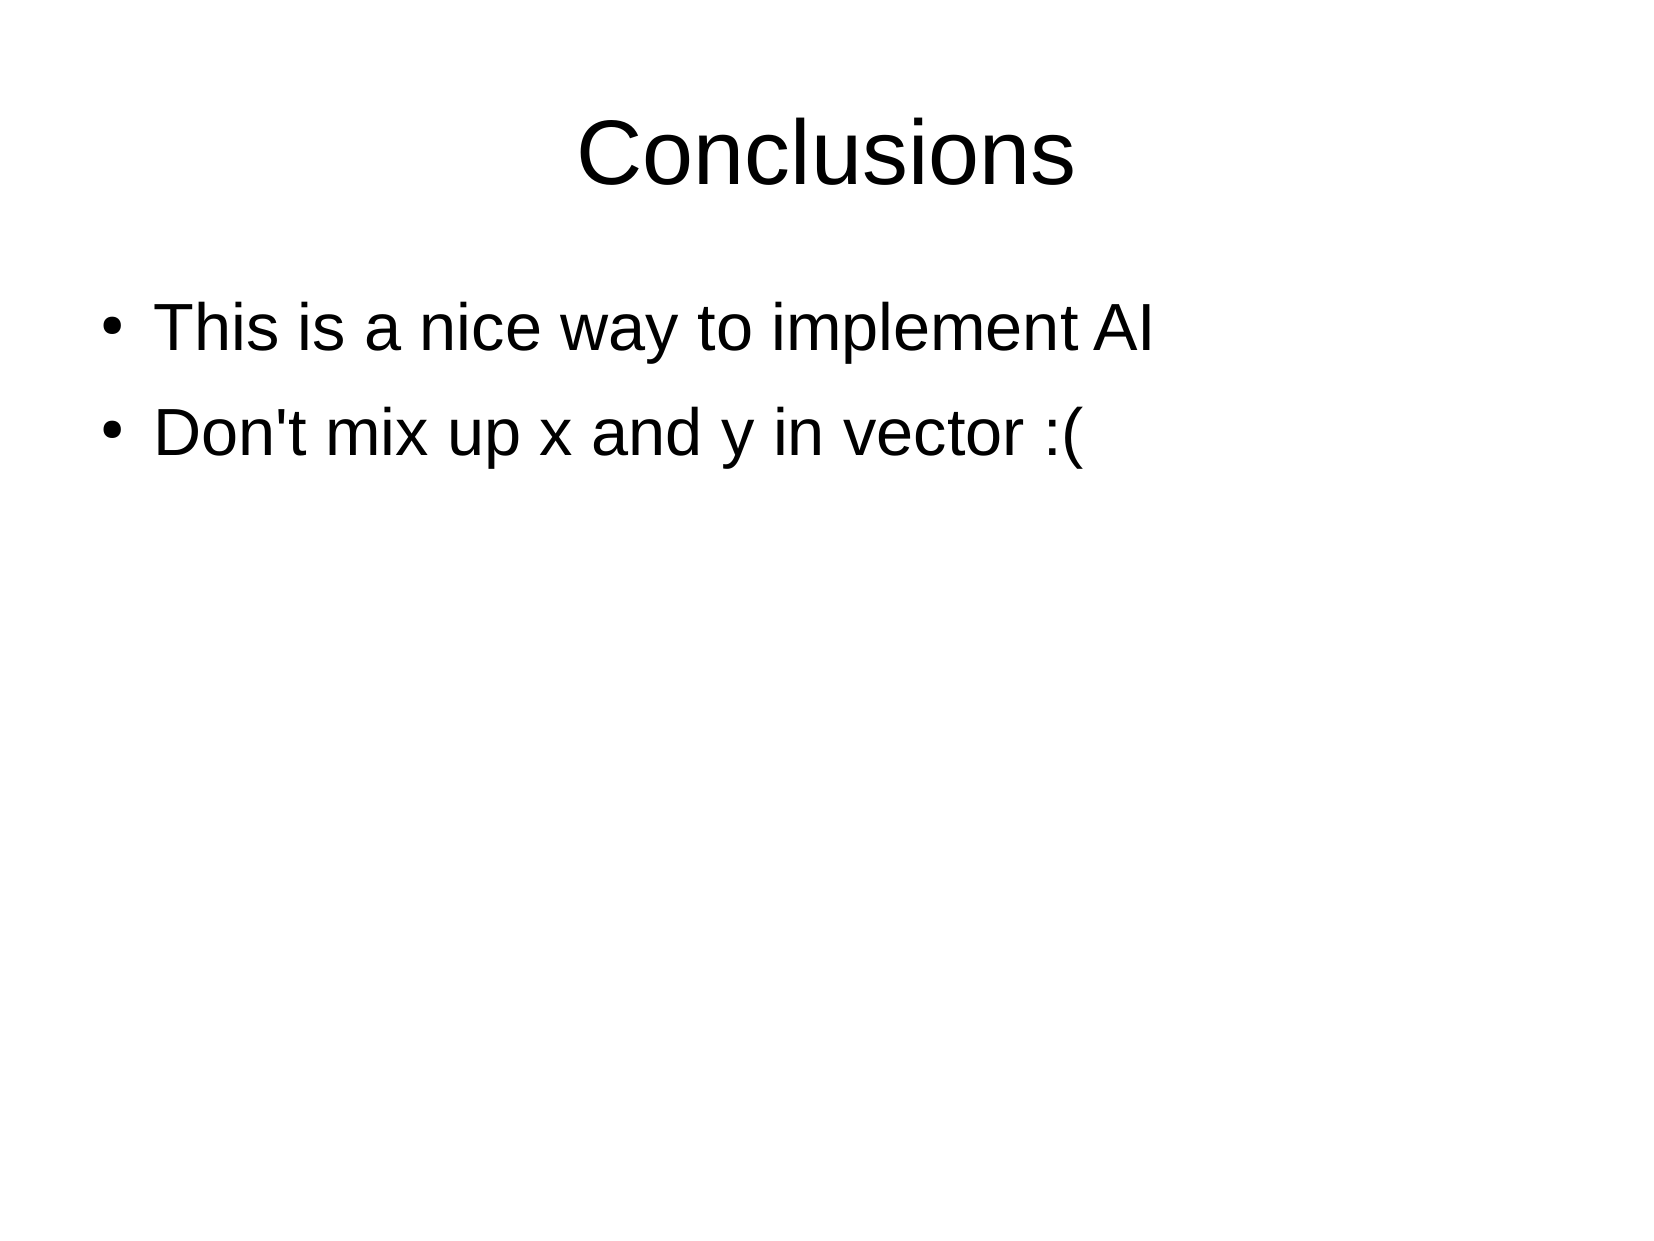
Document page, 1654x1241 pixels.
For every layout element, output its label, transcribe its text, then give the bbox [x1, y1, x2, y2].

title Conclusions [82, 49, 1571, 257]
list This is a nice way to implement AI Don't mix up x and y in vector :( [82, 290, 1571, 1010]
